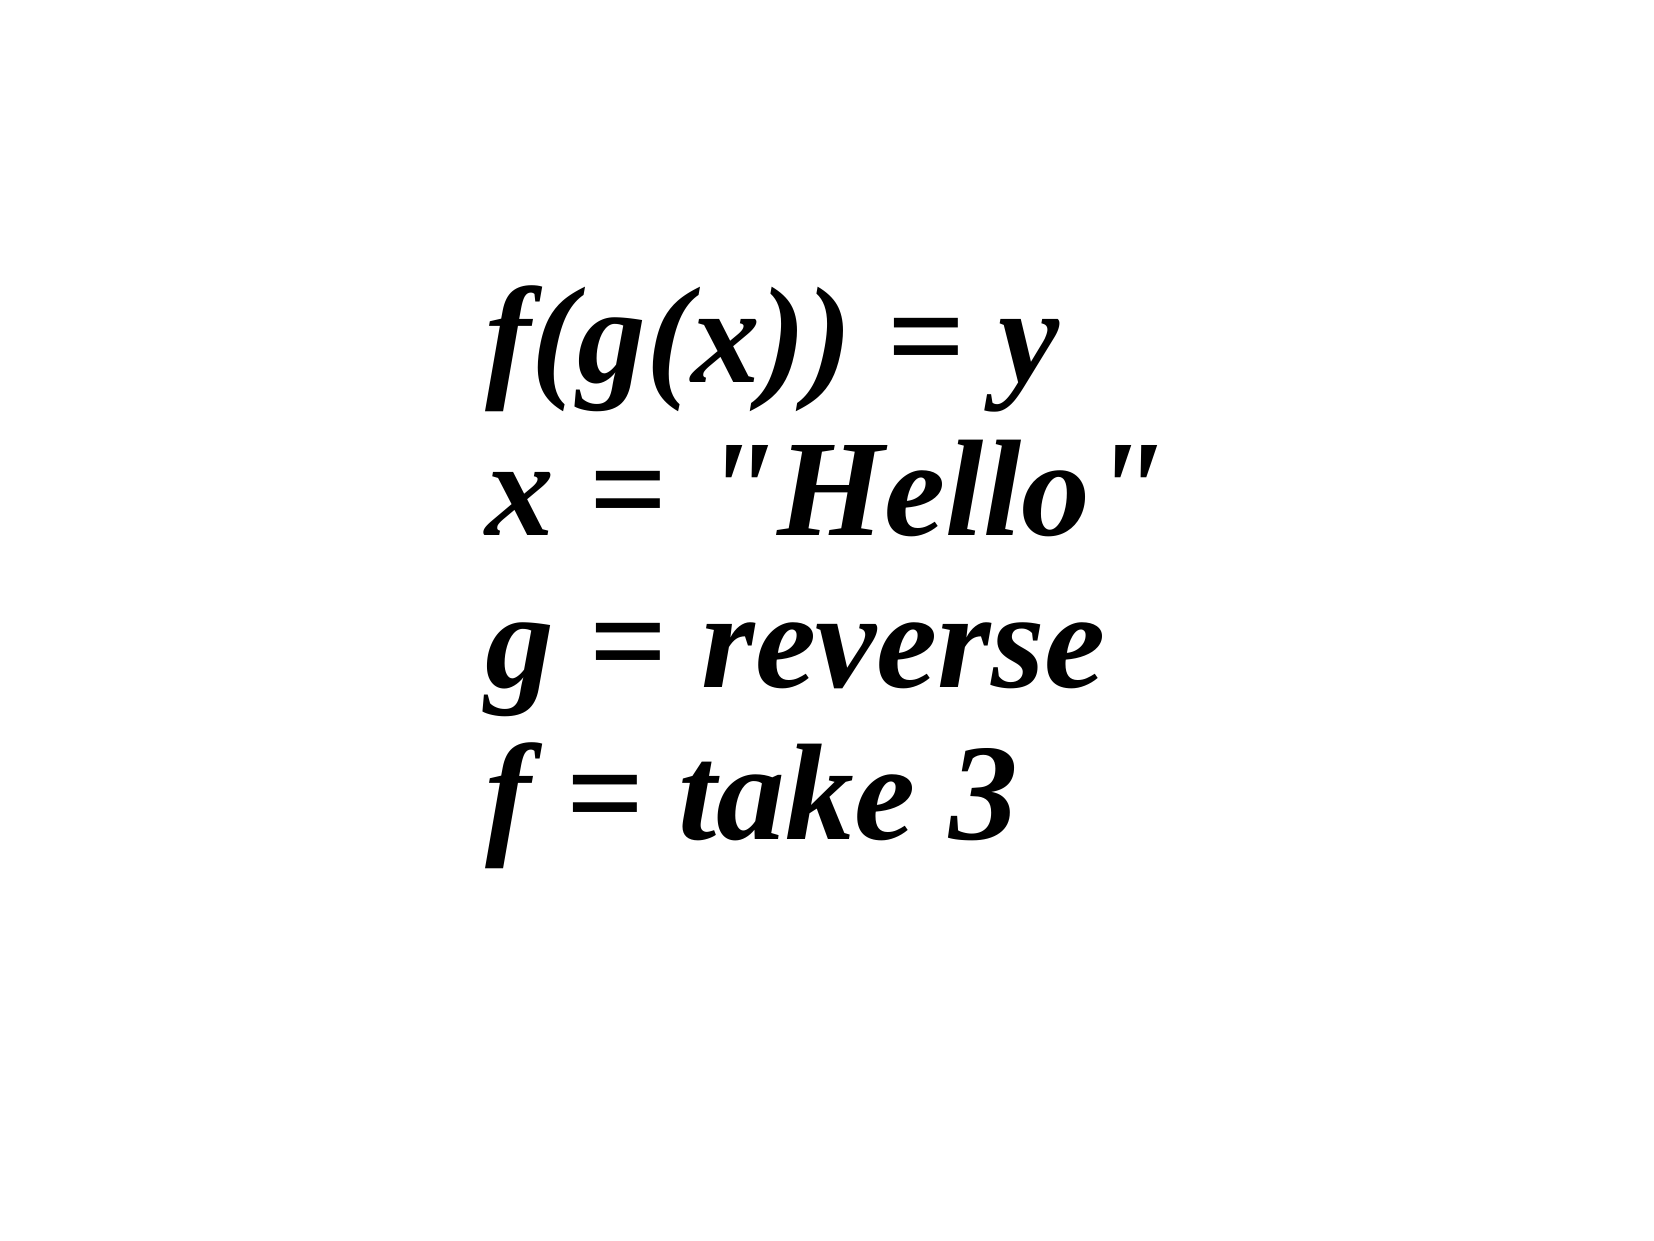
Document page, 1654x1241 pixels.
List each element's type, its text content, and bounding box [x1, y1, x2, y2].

title f(g(x)) = y x = "Hello" g = reverse f = take 3 [485, 259, 1236, 871]
